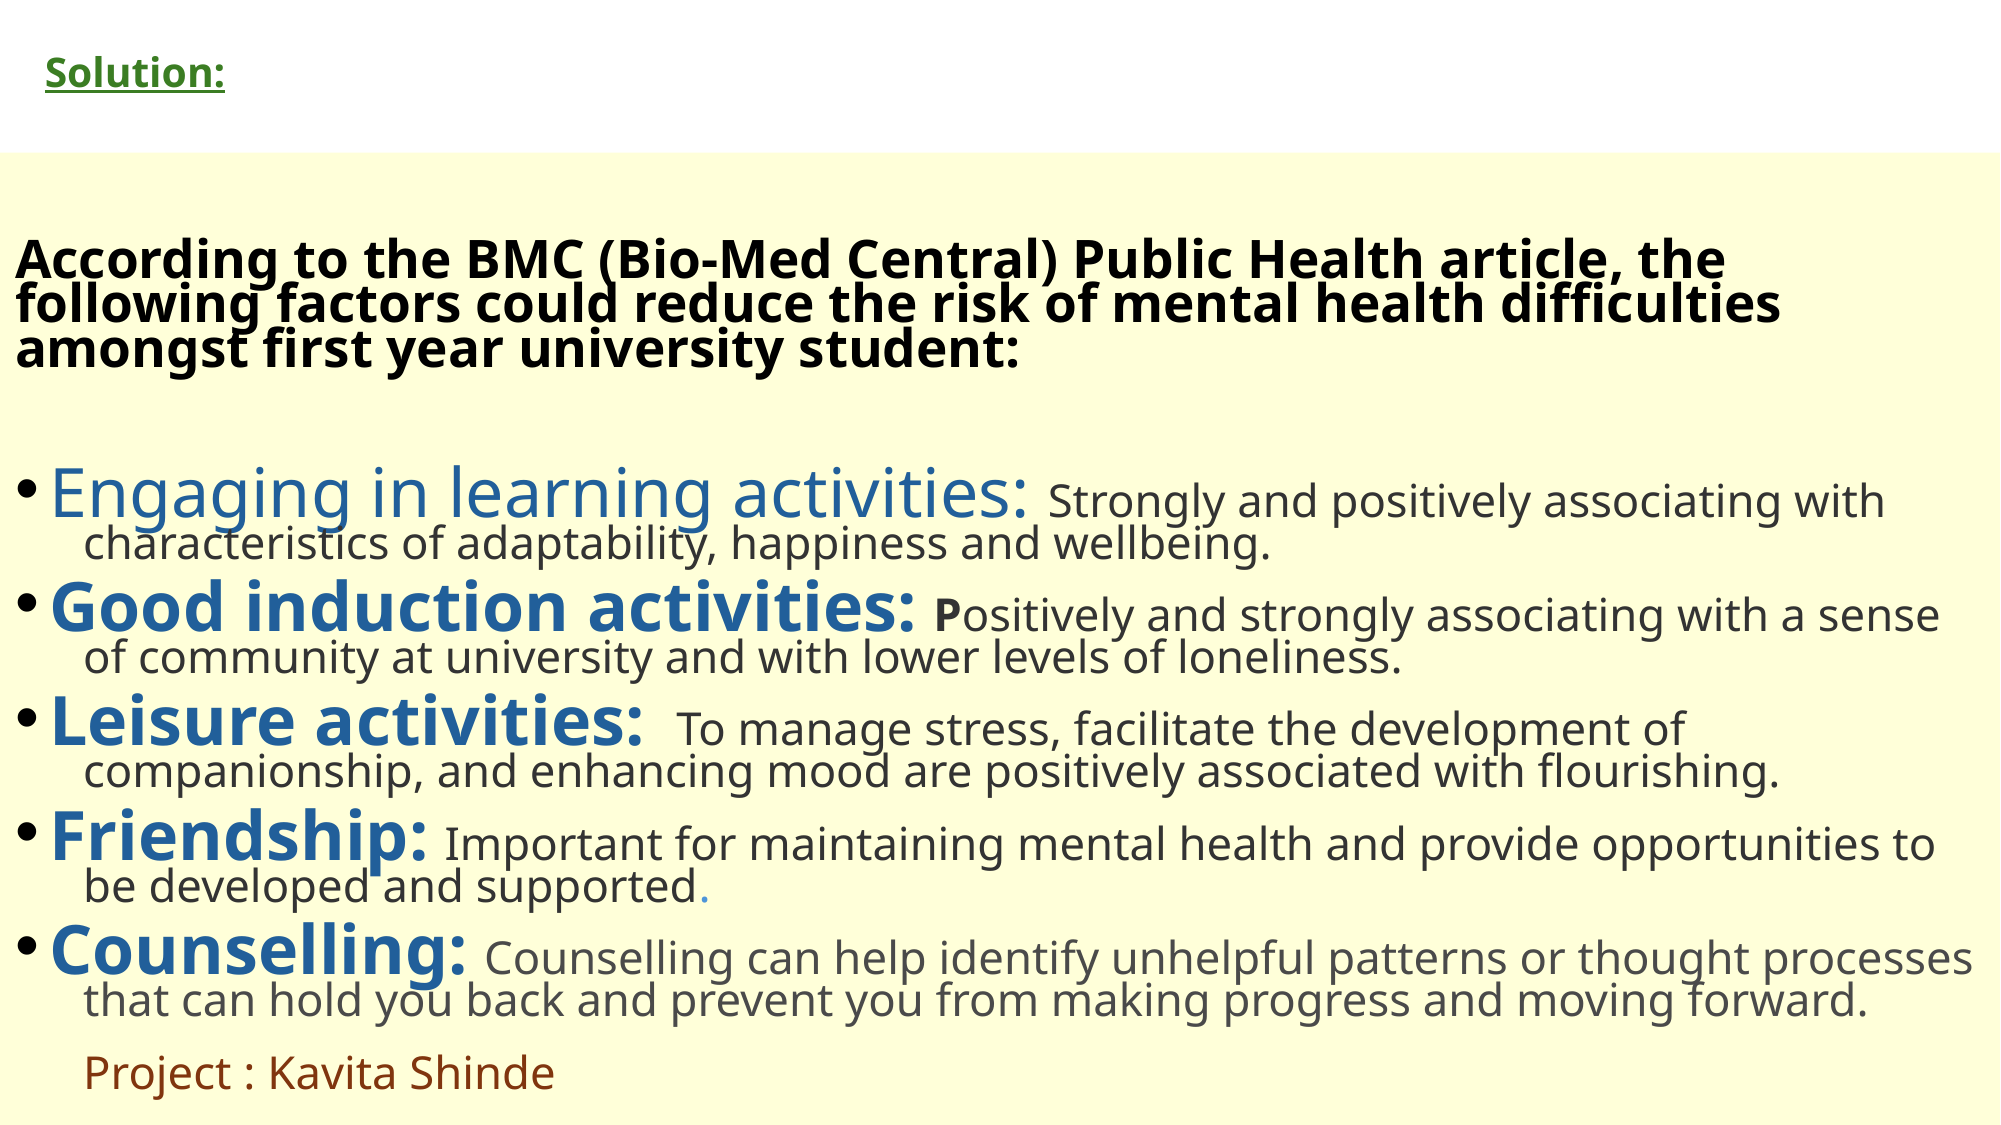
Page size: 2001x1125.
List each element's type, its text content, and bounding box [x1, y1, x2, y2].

title Solution: [29, 0, 1755, 152]
list According to the BMC (Bio-Med Central) Public Health article, the following factors could reduce the risk of mental health difficulties amongst first year university student: Engaging in learning activities: Strongly and positively associating with characteristics of adaptability, happiness and wellbeing. Good induction activities: Positively and strongly associating with a sense of community at university and with lower levels of loneliness. Leisure activities: To manage stress, facilitate the development of companionship, and enhancing mood are positively associated with flourishing. Friendship: Important for maintaining mental health and provide opportunities to be developed and supported. Counselling: Counselling can help identify unhelpful patterns or thought processes that can hold you back and prevent you from making progress and moving forward. Project : Kavita Shinde [0, 152, 2000, 1125]
